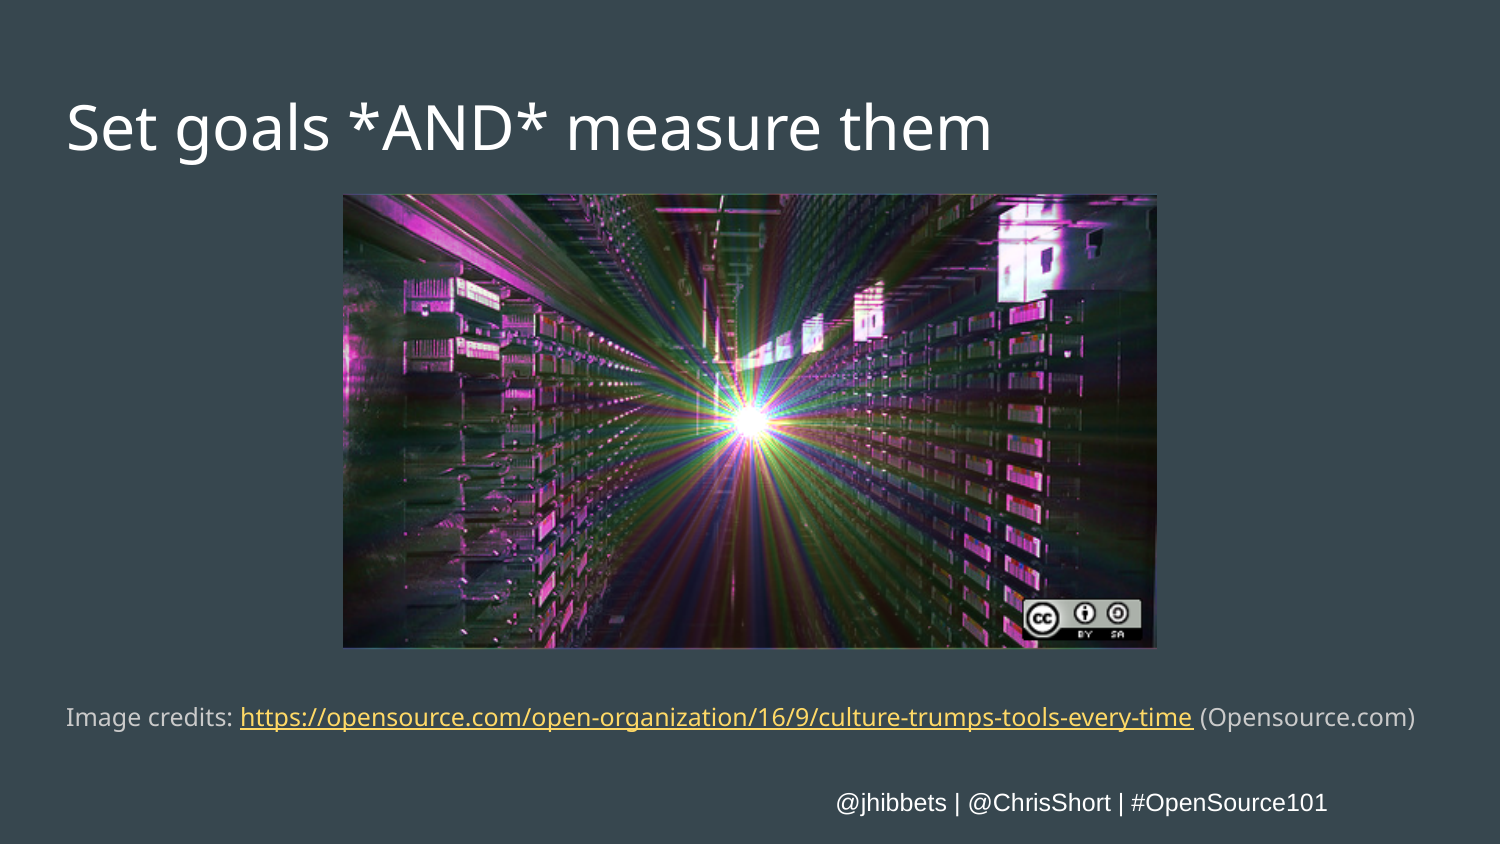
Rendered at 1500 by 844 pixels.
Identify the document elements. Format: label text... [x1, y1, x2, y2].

list Image credits: https://opensource.com/open-organization/16/9/culture-trumps-tools-every-time (Opensource.com) [51, 686, 1449, 750]
picture [343, 193, 1157, 650]
title Set goals *AND* measure them [51, 72, 1449, 167]
